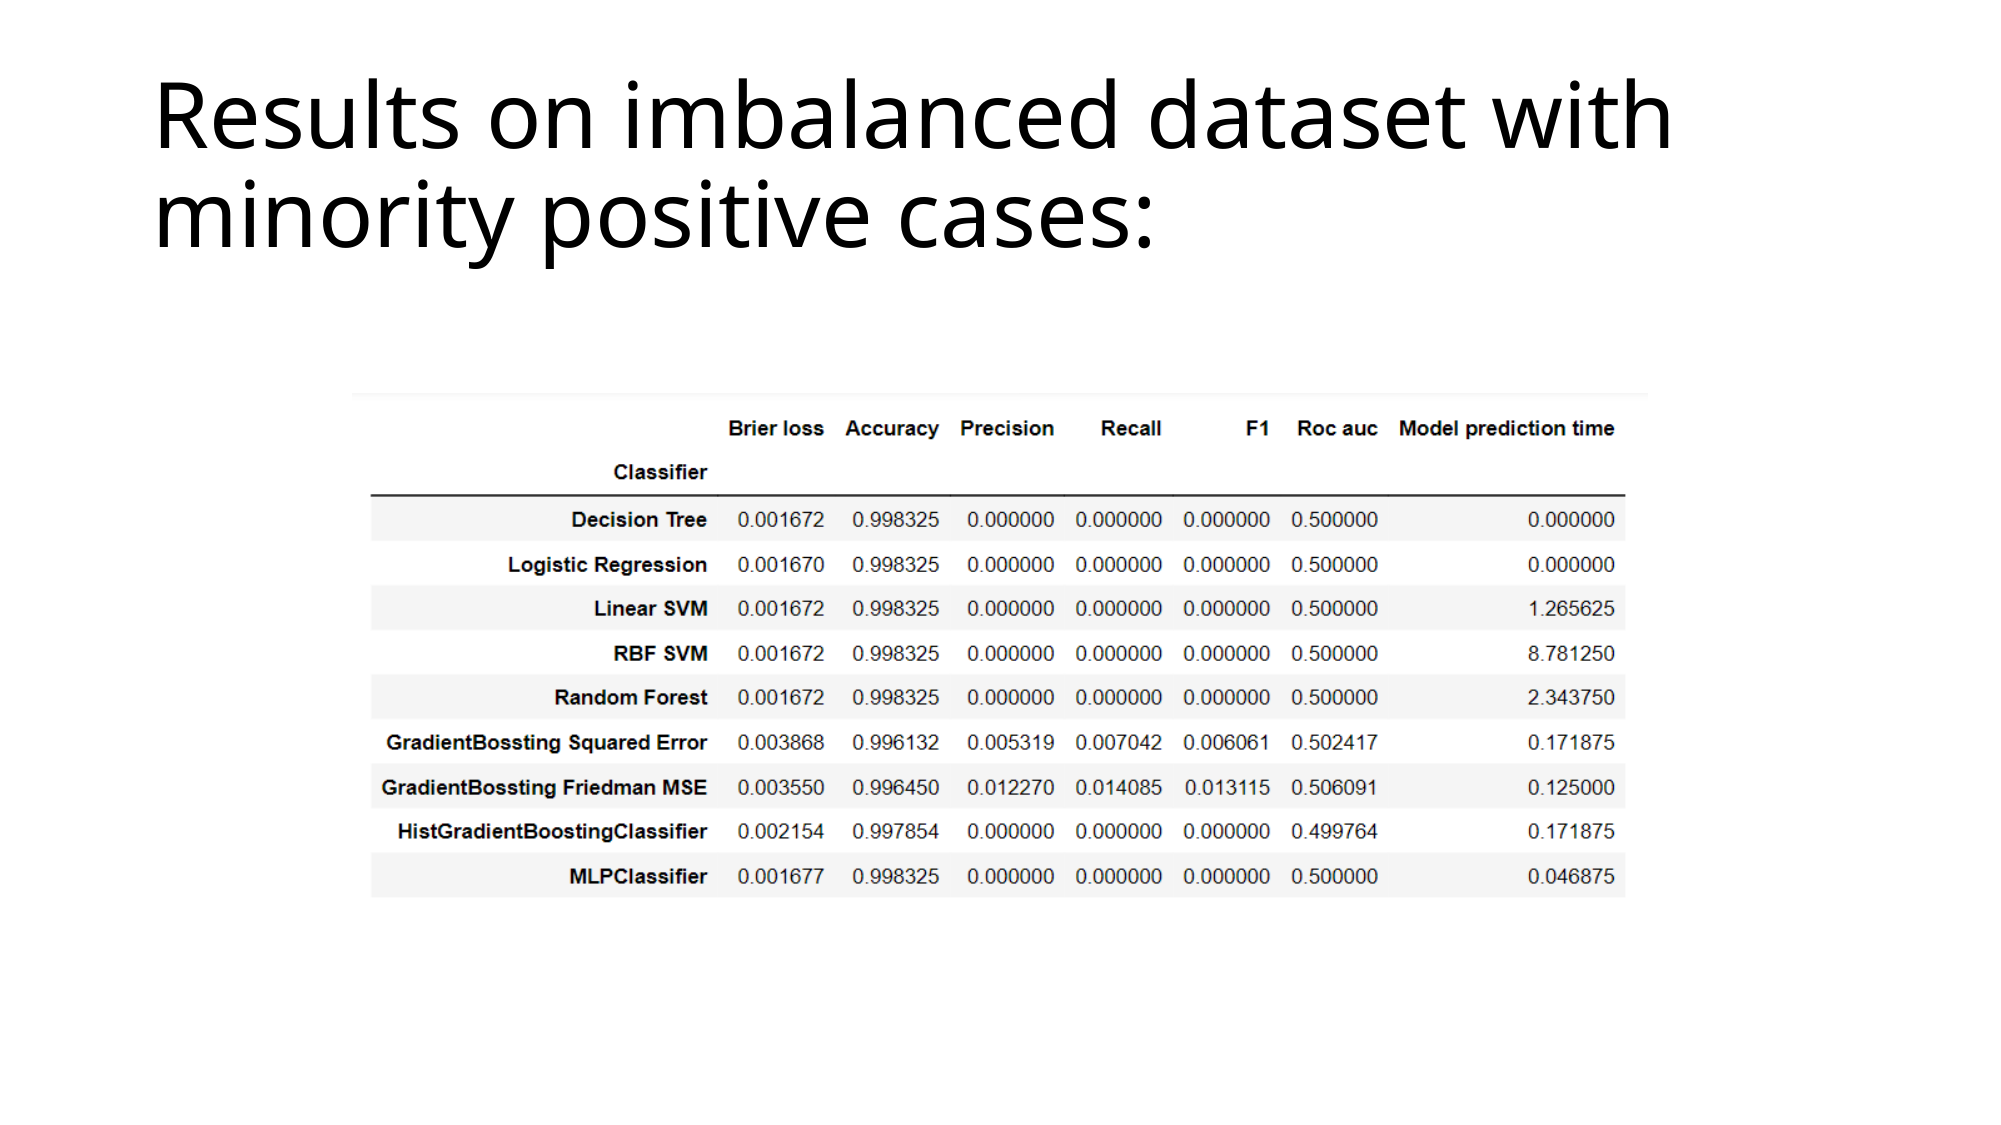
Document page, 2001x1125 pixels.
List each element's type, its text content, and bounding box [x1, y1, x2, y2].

title Results on imbalanced dataset with minority positive cases: [137, 59, 1863, 278]
picture [352, 393, 1648, 920]
